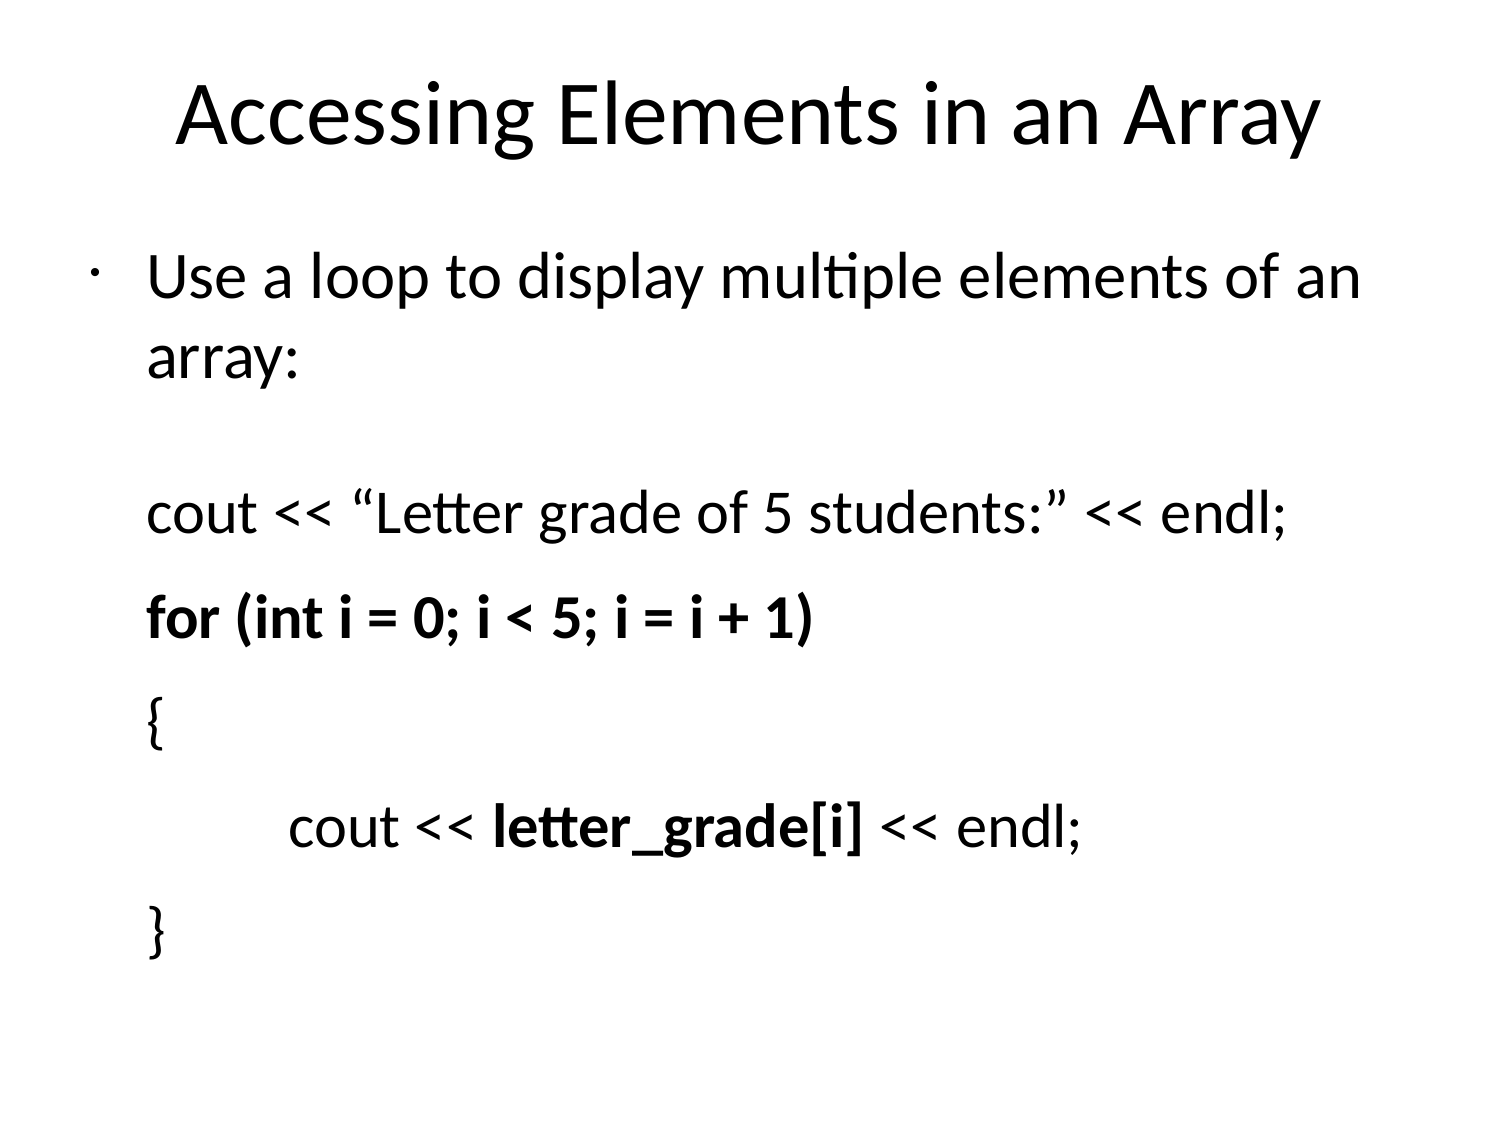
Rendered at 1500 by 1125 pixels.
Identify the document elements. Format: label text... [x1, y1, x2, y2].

list Use a loop to display multiple elements of an array: cout << “Letter grade of 5 students:” << endl; for (int i = 0; i < 5; i = i + 1) { cout << letter_grade[i] << endl; } [75, 224, 1463, 968]
title Accessing Elements in an Array [75, 45, 1425, 224]
